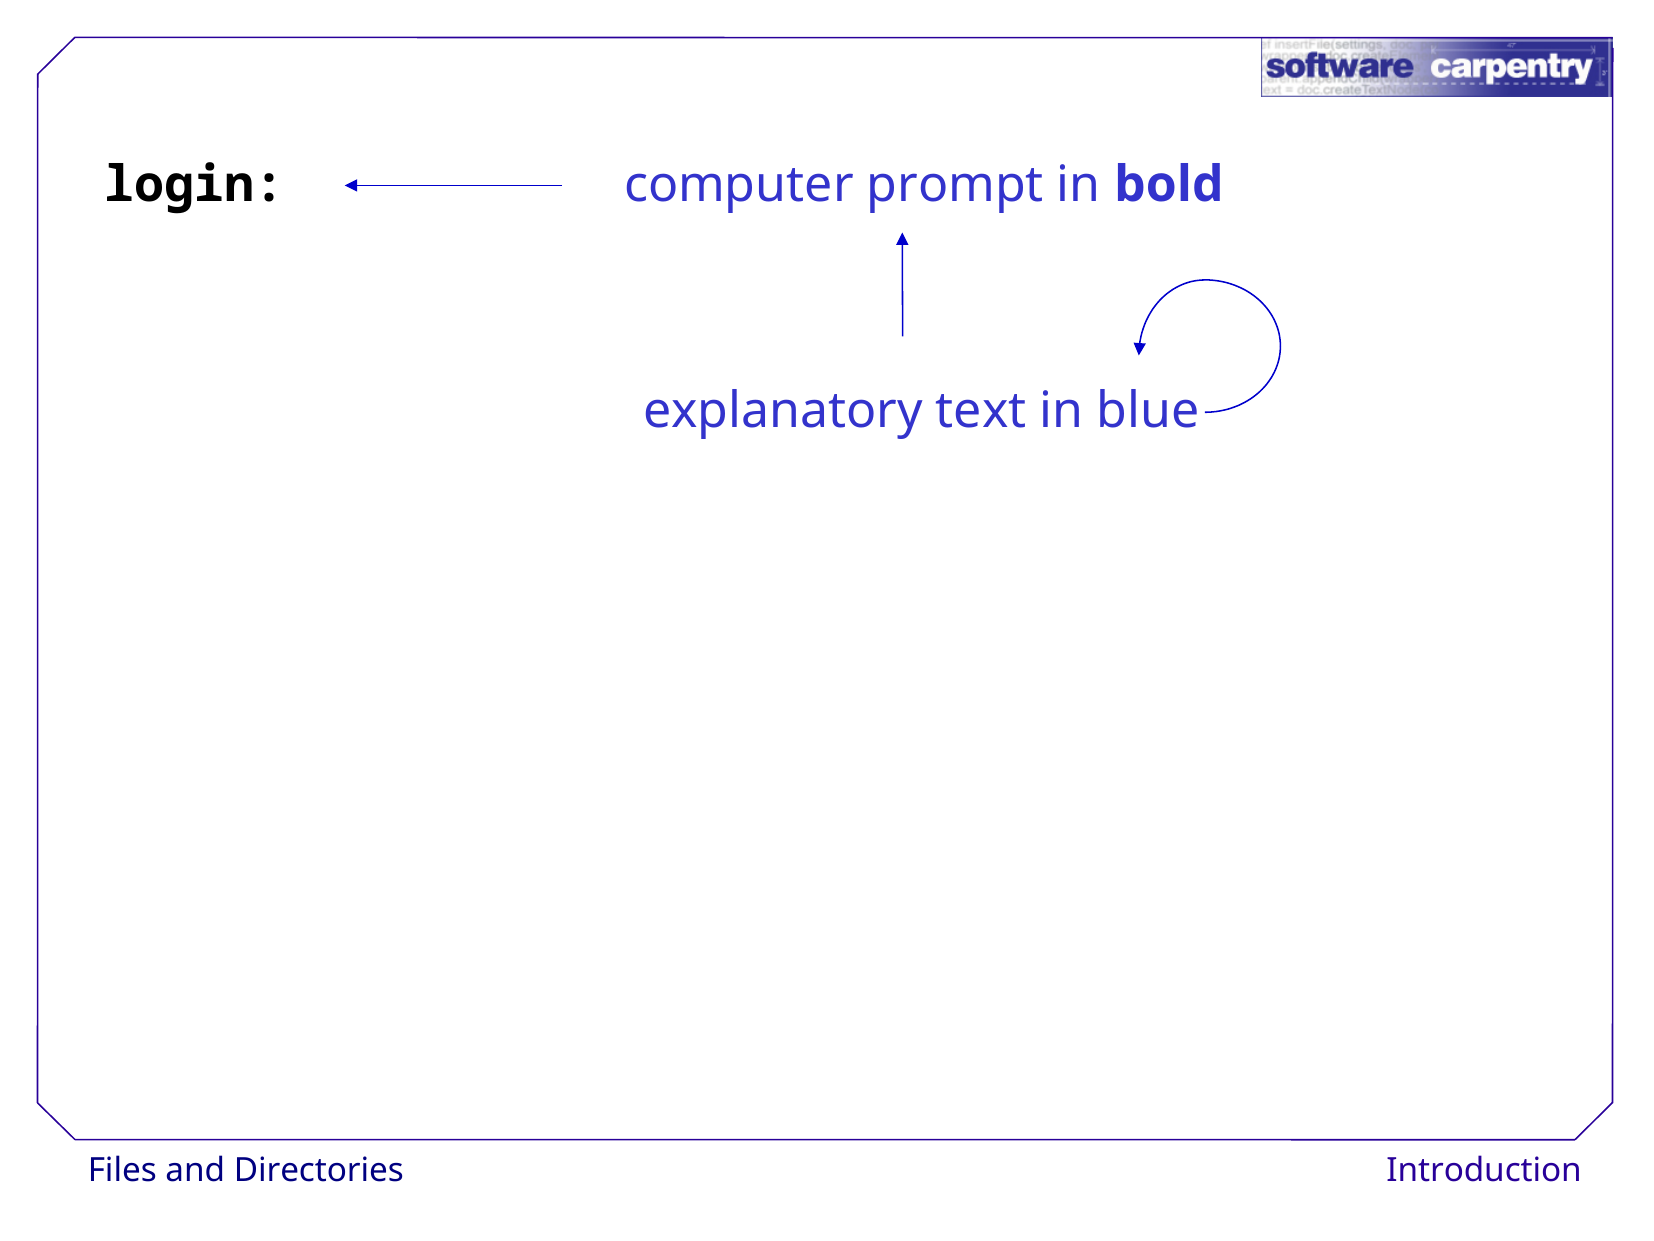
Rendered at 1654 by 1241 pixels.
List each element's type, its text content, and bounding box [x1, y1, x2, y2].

picture [1261, 39, 1613, 97]
text_box computer prompt in bold [609, 128, 1224, 242]
text_box login: [89, 128, 1512, 1037]
text_box explanatory text in blue [628, 355, 1243, 469]
